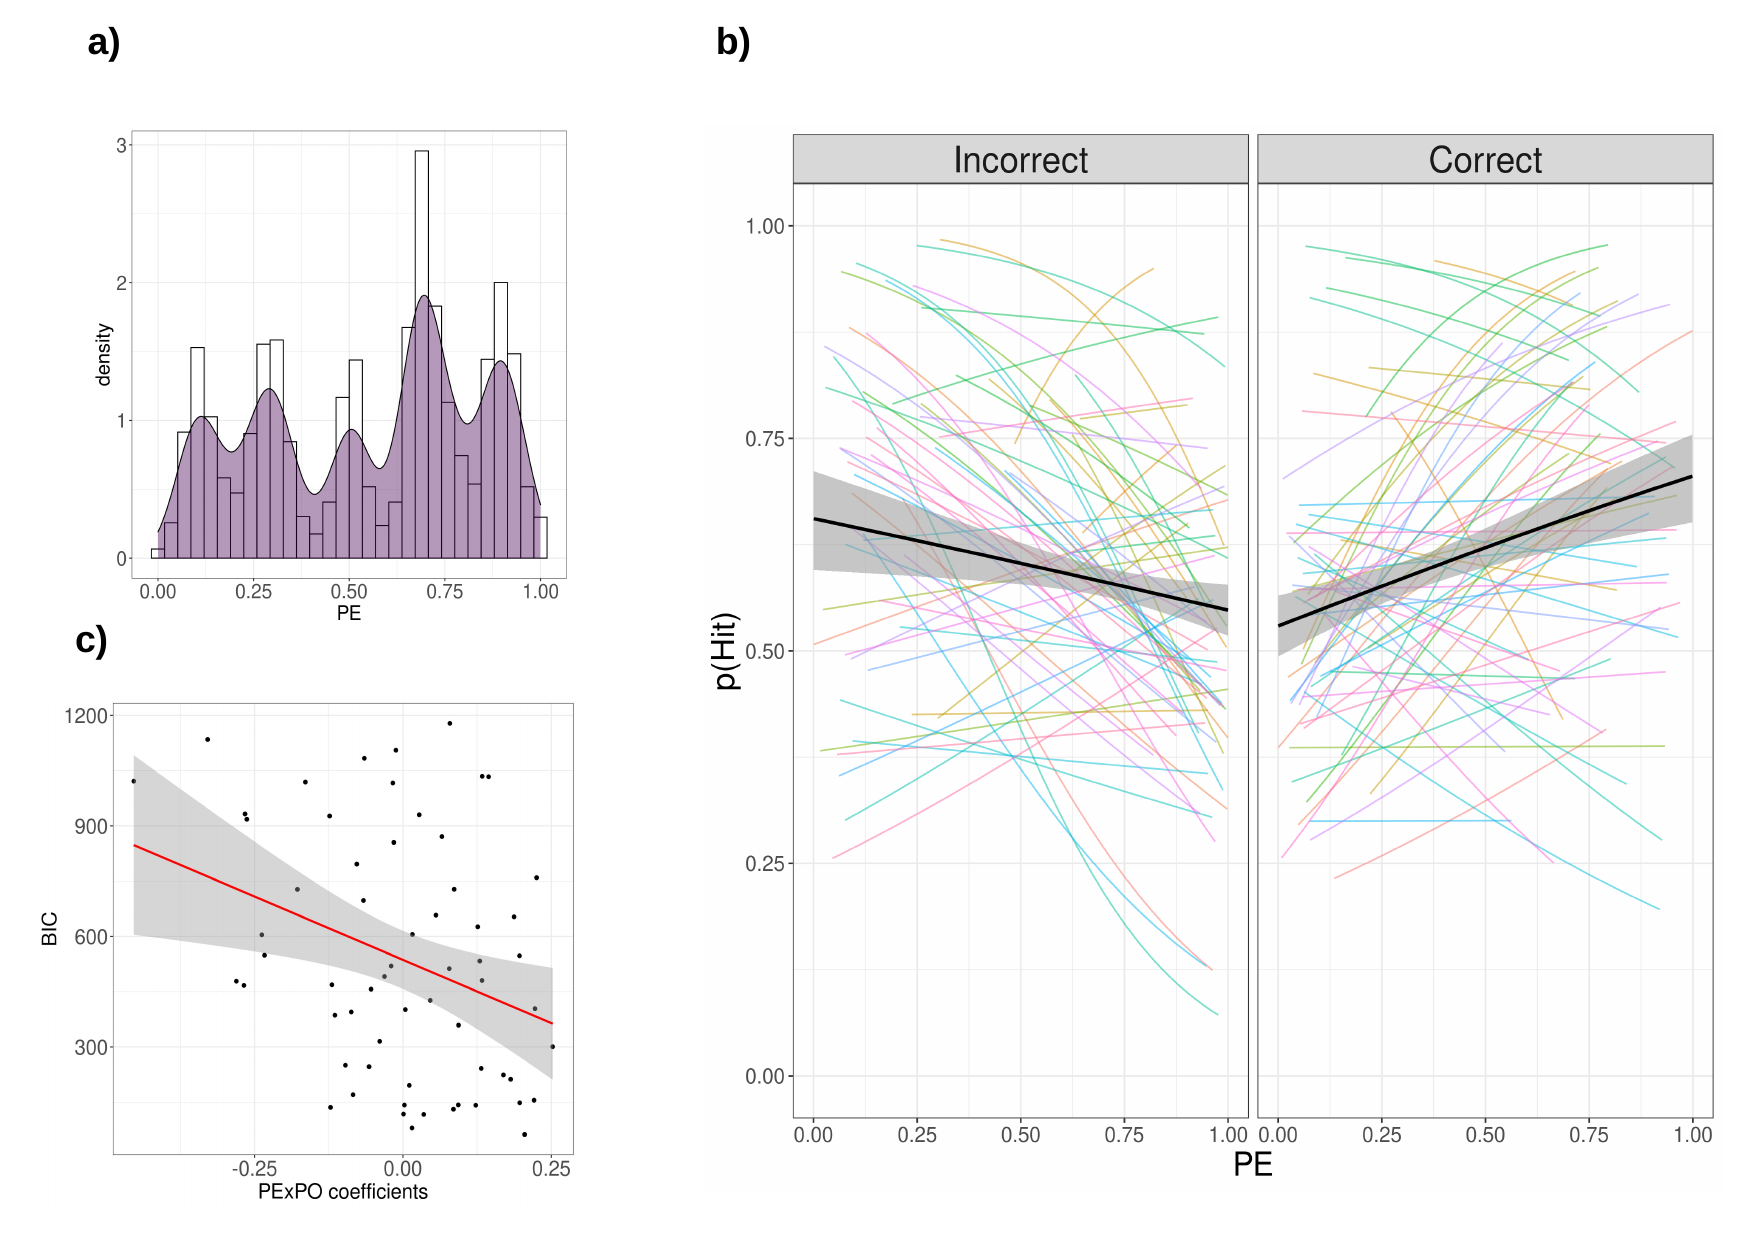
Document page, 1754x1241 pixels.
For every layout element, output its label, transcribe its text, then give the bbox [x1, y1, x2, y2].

picture [90, 125, 572, 630]
text_box a) [72, 13, 254, 221]
text_box b) [701, 13, 882, 221]
text_box c) [60, 611, 241, 819]
picture [36, 697, 579, 1209]
picture [702, 125, 1722, 1192]
